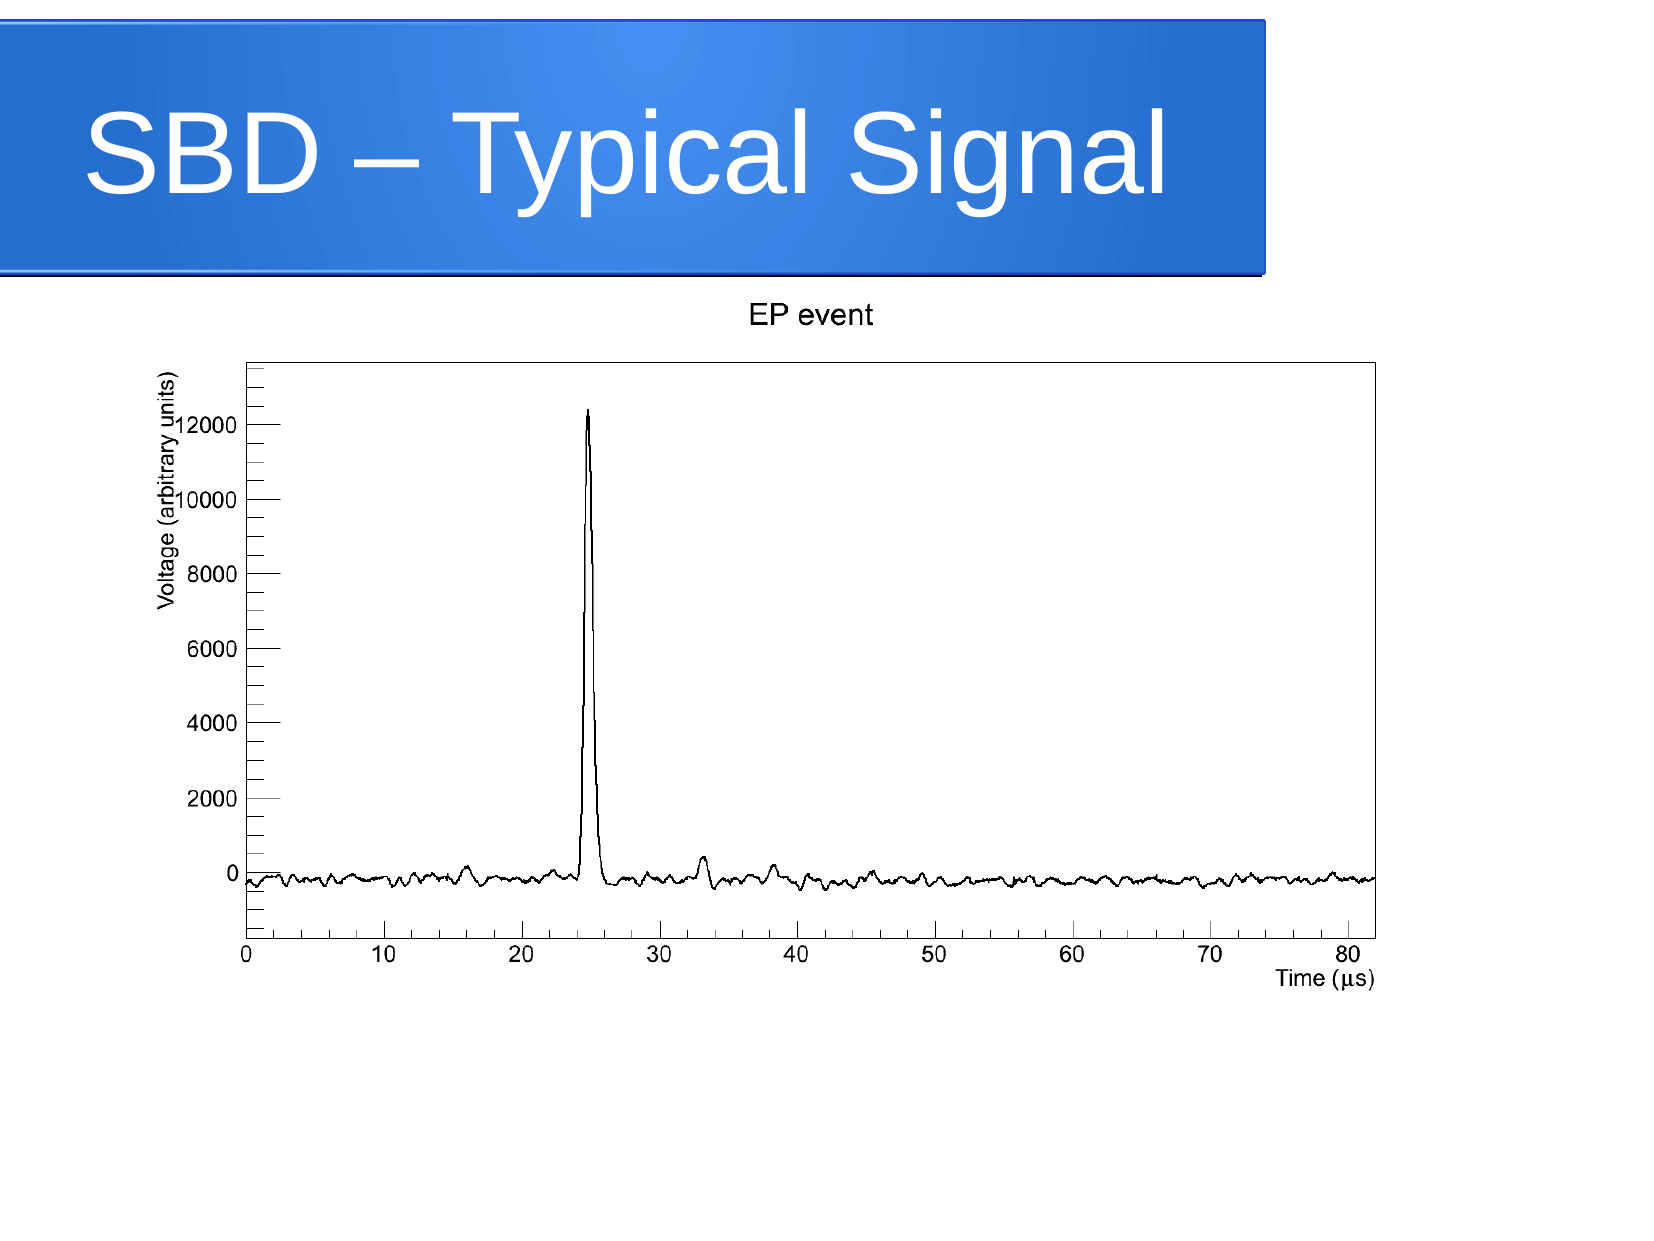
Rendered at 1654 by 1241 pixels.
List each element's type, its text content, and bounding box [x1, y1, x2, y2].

picture [0, 17, 1270, 282]
title SBD – Typical Signal [82, 49, 1571, 257]
picture [105, 290, 1516, 1010]
